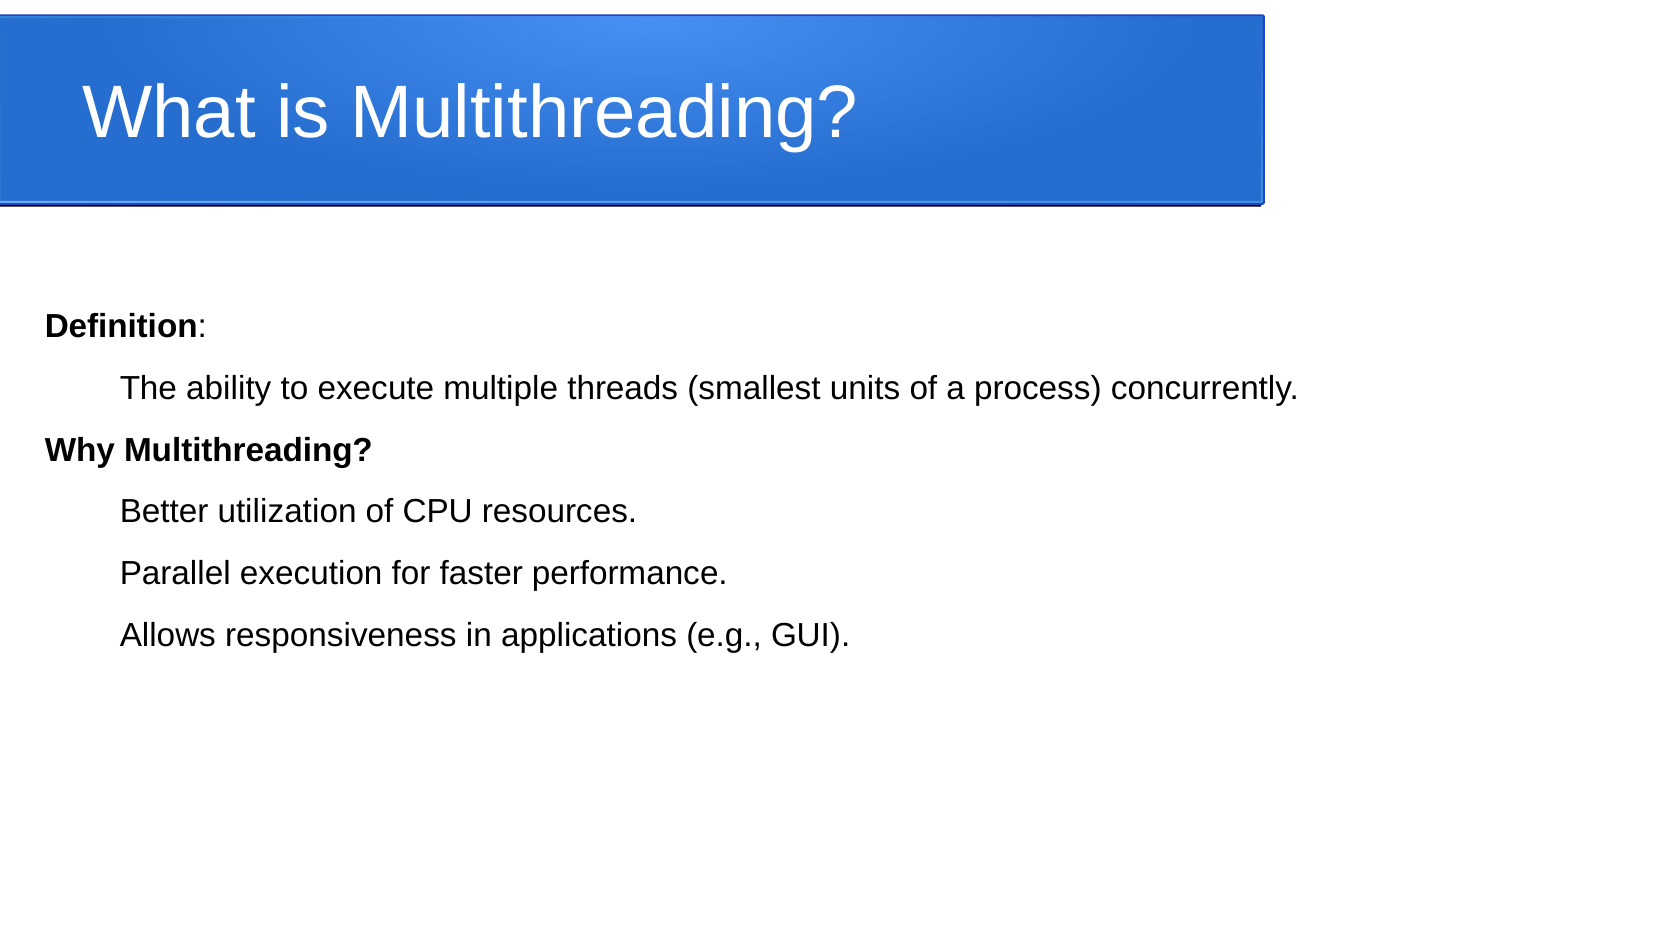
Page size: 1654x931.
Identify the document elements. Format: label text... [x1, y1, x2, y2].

title What is Multithreading? [82, 35, 1235, 189]
text_box Definition: The ability to execute multiple threads (smallest units of a process) concurrently. Why Multithreading? Better utilization of CPU resources. Parallel execution for faster performance. Allows responsiveness in applications (e.g., GUI). [30, 300, 1516, 771]
